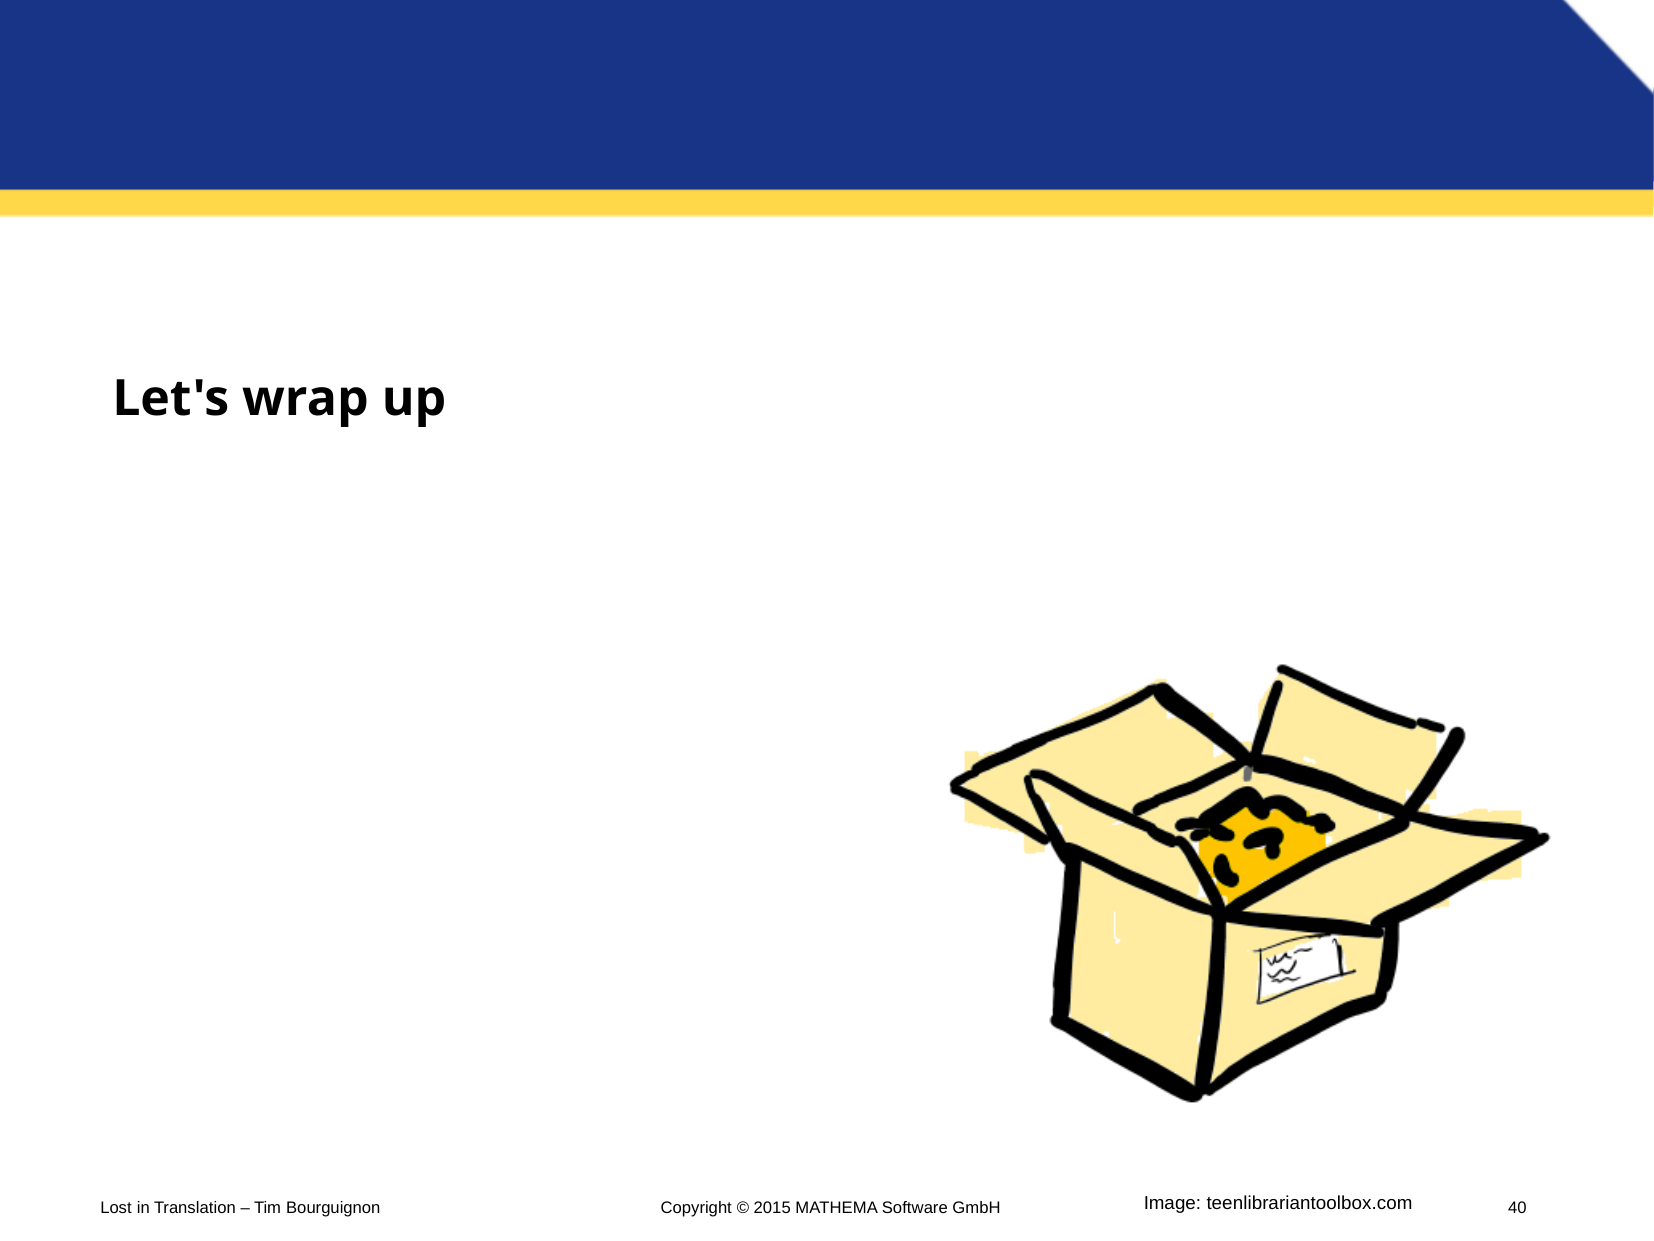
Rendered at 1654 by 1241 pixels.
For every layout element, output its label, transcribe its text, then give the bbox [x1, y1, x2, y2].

text_box Image: teenlibrariantoolbox.com [1143, 1192, 1654, 1235]
subtitle Let's wrap up [112, 361, 1530, 1102]
picture [0, 0, 1654, 1241]
